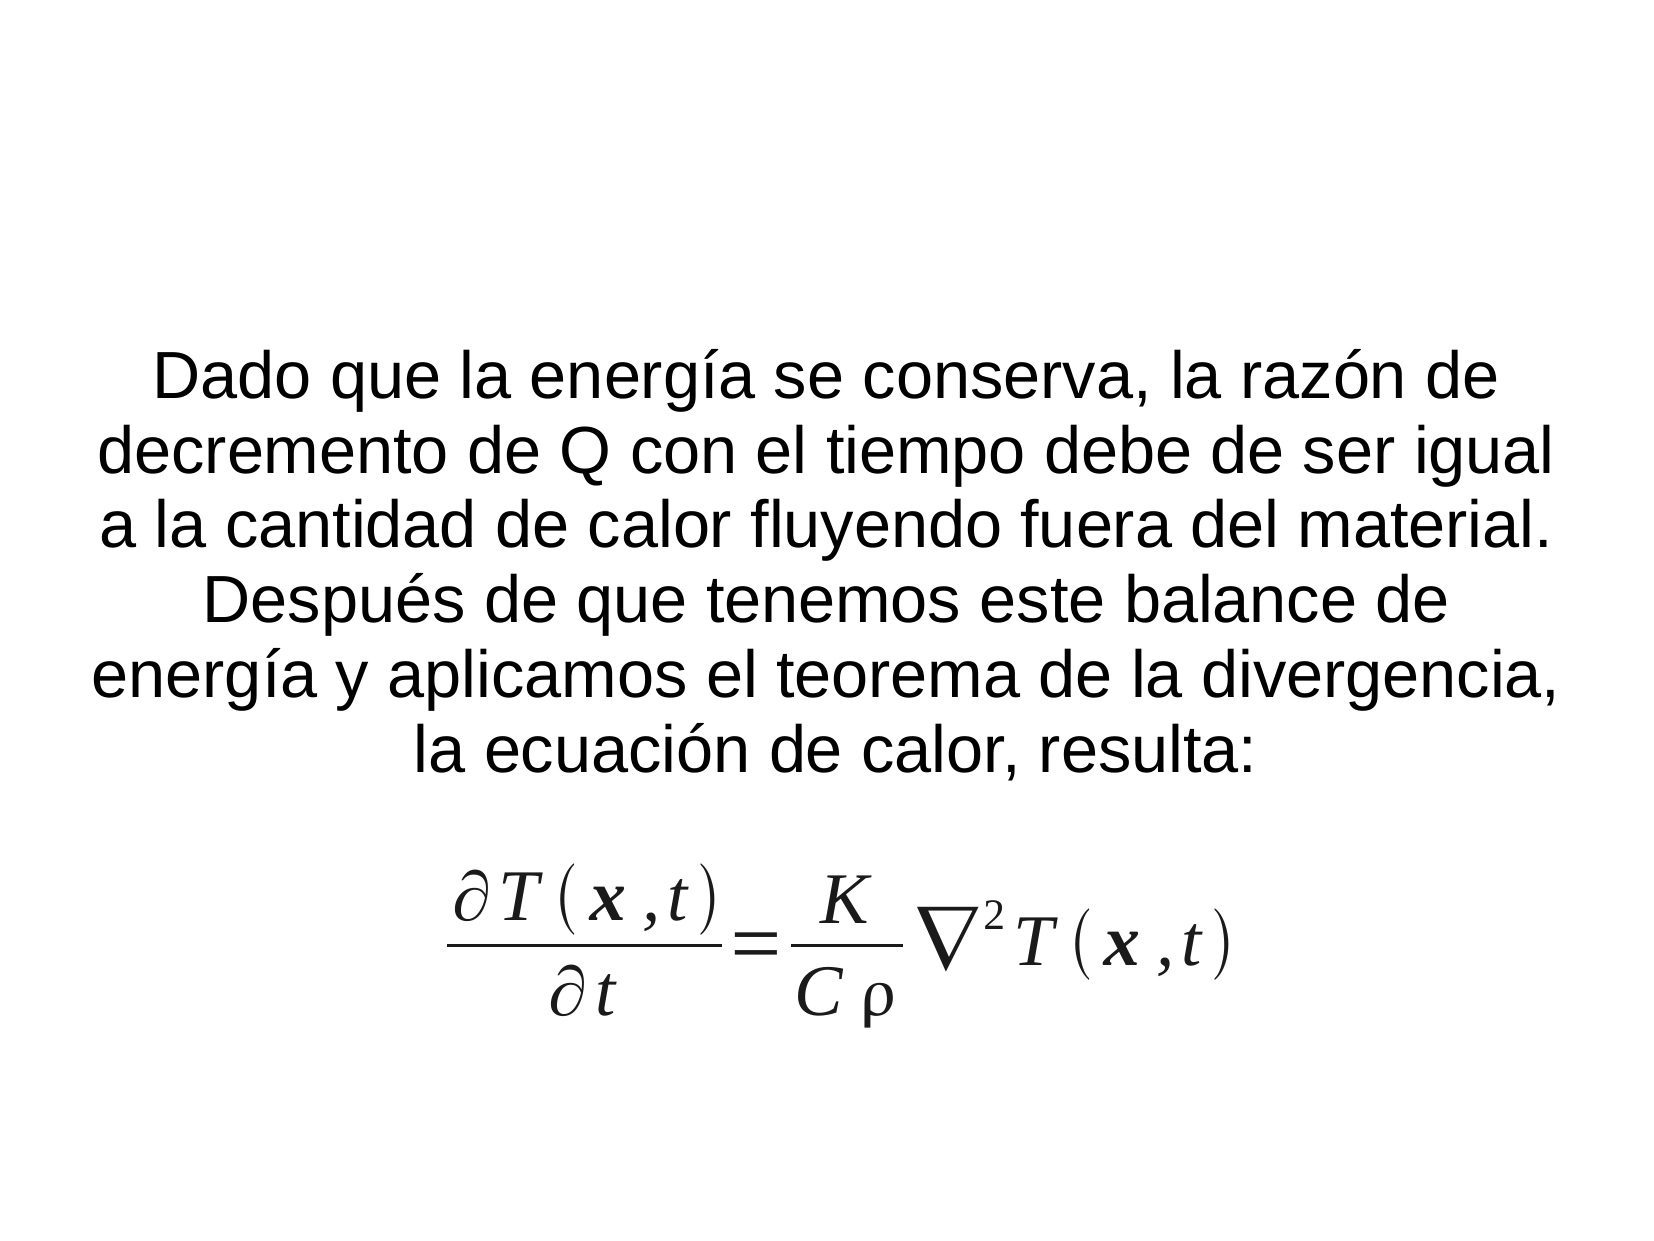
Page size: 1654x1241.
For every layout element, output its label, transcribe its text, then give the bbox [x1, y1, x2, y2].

chart [438, 856, 1241, 1031]
subtitle Dado que la energía se conserva, la razón de decremento de Q con el tiempo debe de ser igual a la cantidad de calor fluyendo fuera del material. Después de que tenemos este balance de energía y aplicamos el teorema de la divergencia, la ecuación de calor, resulta: [82, 297, 1571, 827]
